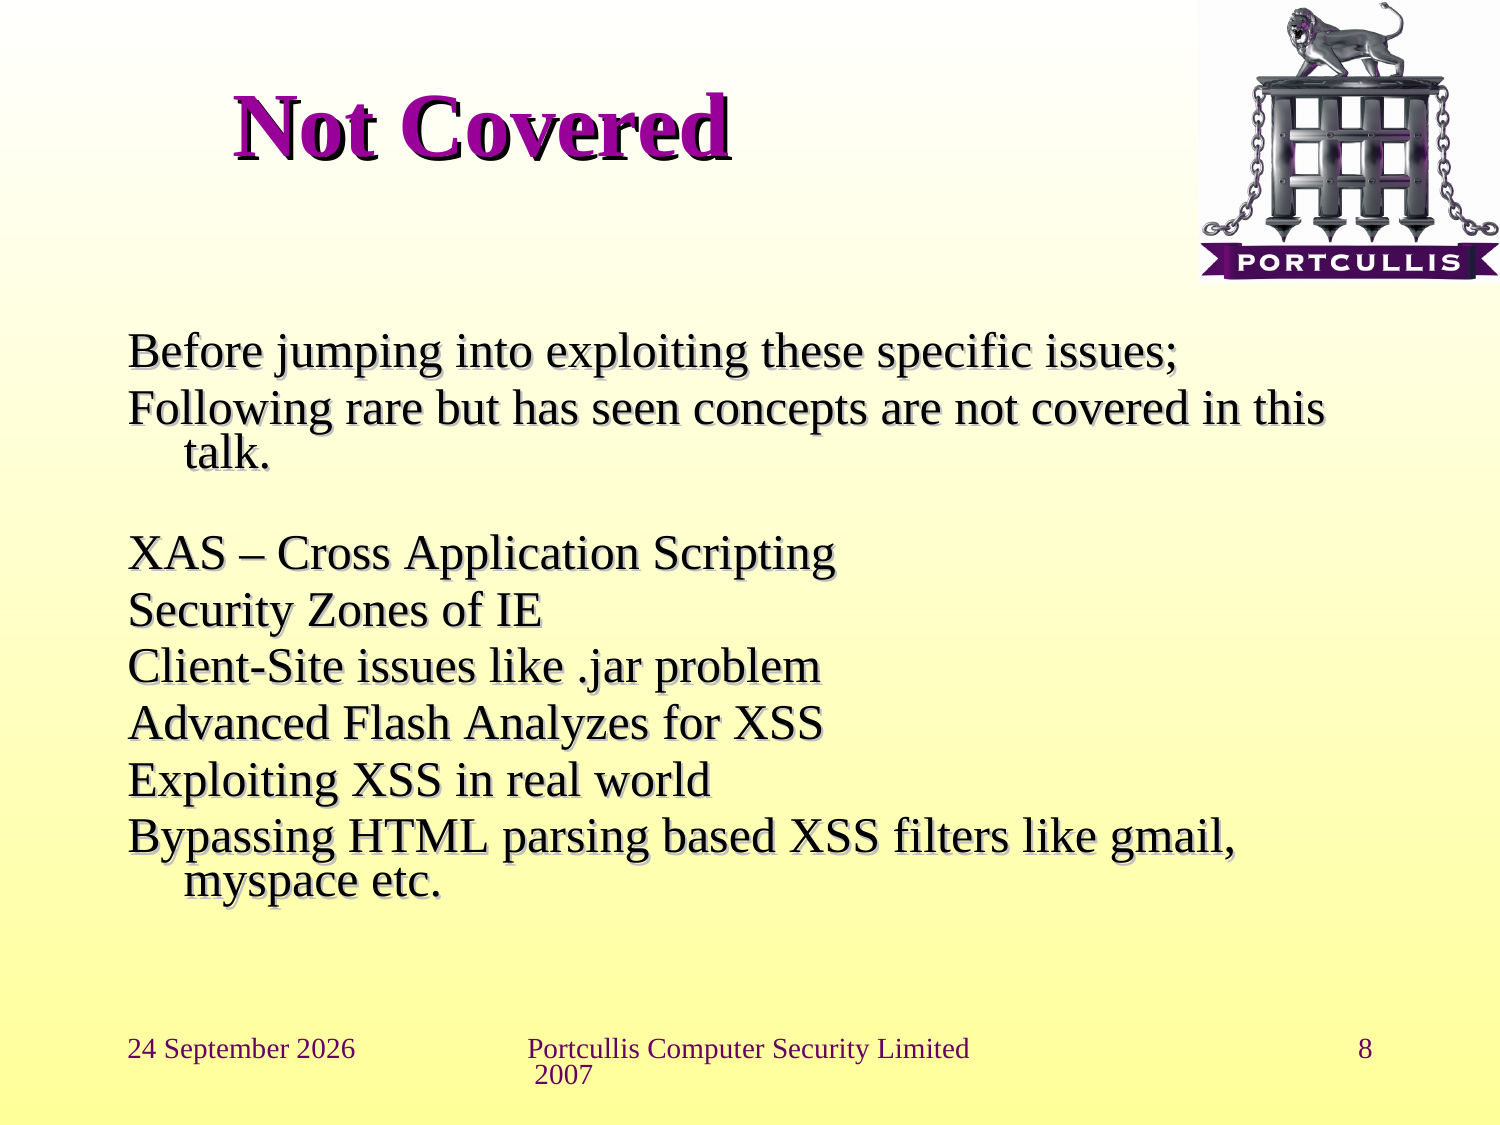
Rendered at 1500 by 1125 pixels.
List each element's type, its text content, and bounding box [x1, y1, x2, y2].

picture [1198, 0, 1500, 283]
title Not Covered [0, 0, 963, 250]
list Before jumping into exploiting these specific issues; Following rare but has seen concepts are not covered in this talk. XAS – Cross Application Scripting Security Zones of IE Client-Site issues like .jar problem Advanced Flash Analyzes for XSS Exploiting XSS in real world Bypassing HTML parsing based XSS filters like gmail, myspace etc. [112, 324, 1388, 1001]
